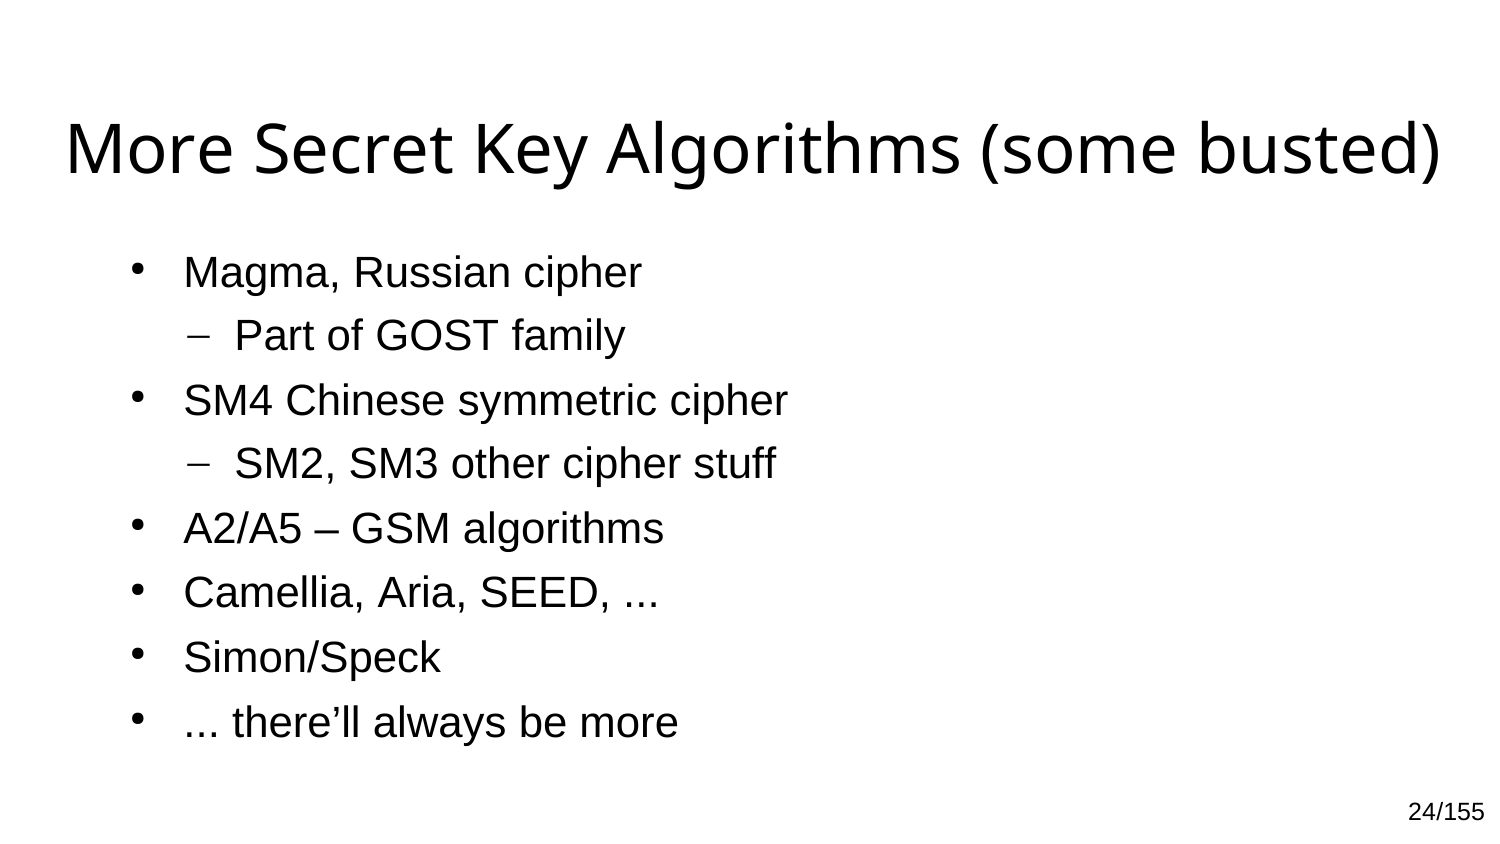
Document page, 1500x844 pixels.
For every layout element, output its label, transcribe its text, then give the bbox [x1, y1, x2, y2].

title More Secret Key Algorithms (some busted) [29, 74, 1477, 216]
list Magma, Russian cipher Part of GOST family SM4 Chinese symmetric cipher SM2, SM3 other cipher stuff A2/A5 – GSM algorithms Camellia, Aria, SEED, ... Simon/Speck ... there’ll always be more [112, 243, 1388, 768]
